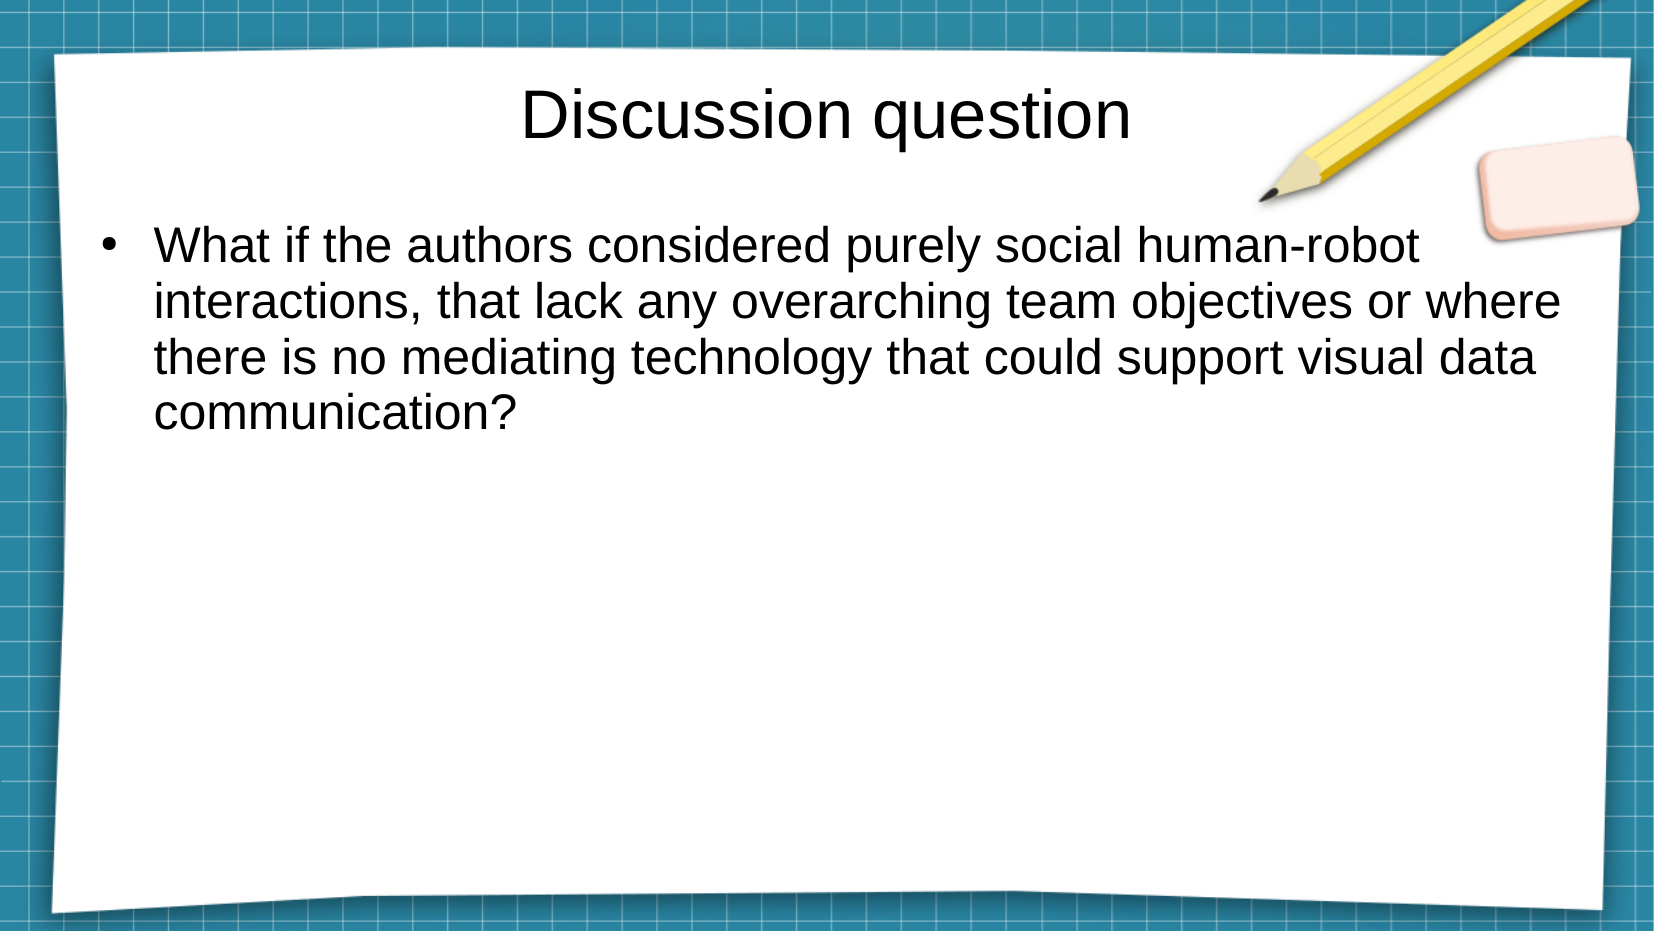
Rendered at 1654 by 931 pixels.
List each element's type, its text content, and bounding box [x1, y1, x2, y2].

picture [0, 0, 1654, 931]
list What if the authors considered purely social human-robot interactions, that lack any overarching team objectives or where there is no mediating technology that could support visual data communication? [82, 217, 1571, 758]
title Discussion question [82, 37, 1571, 193]
